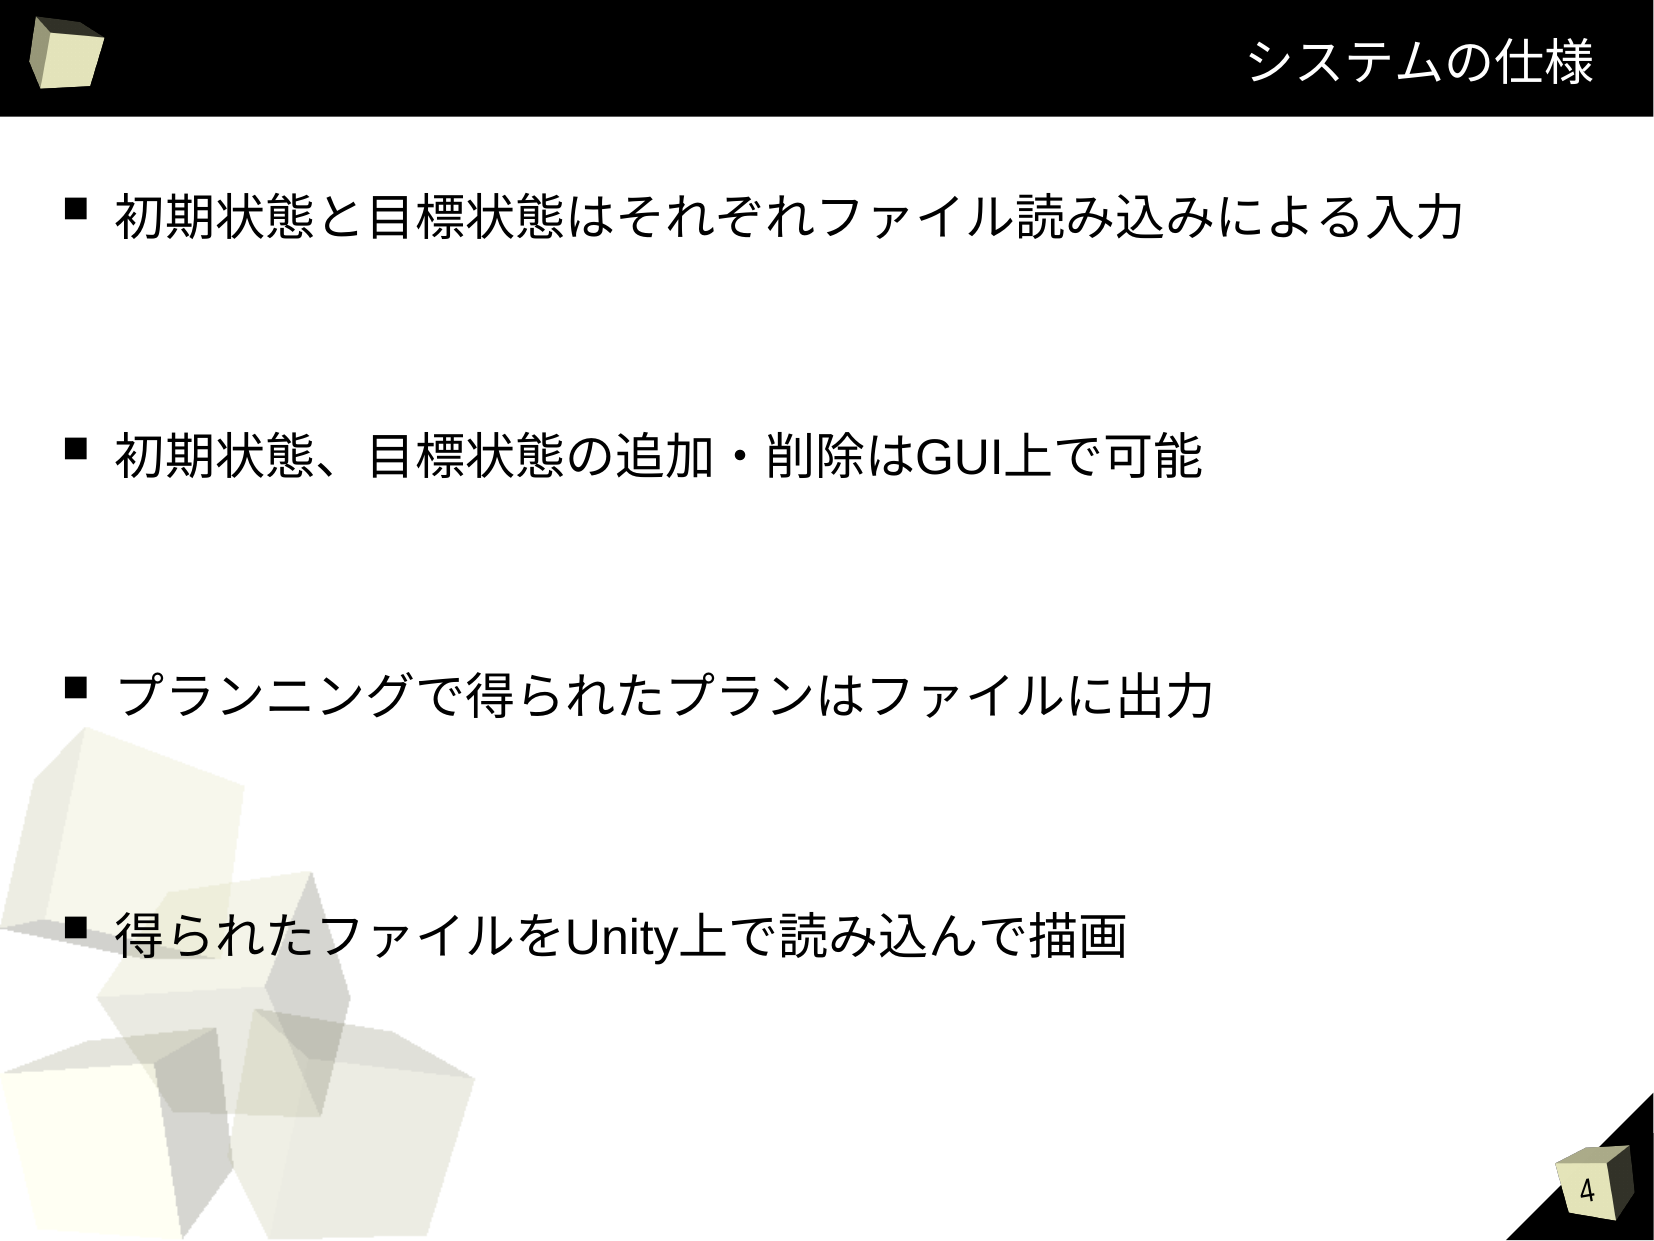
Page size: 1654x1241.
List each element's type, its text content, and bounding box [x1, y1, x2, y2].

picture [0, 726, 477, 1241]
title システムの仕様 [118, 0, 1595, 119]
list 初期状態と目標状態はそれぞれファイル読み込みによる入力 初期状態、目標状態の追加・削除はGUI上で可能 プランニングで得られたプランはファイルに出力 得られたファイルをUnity上で読み込んで描画 [44, 177, 1611, 1214]
